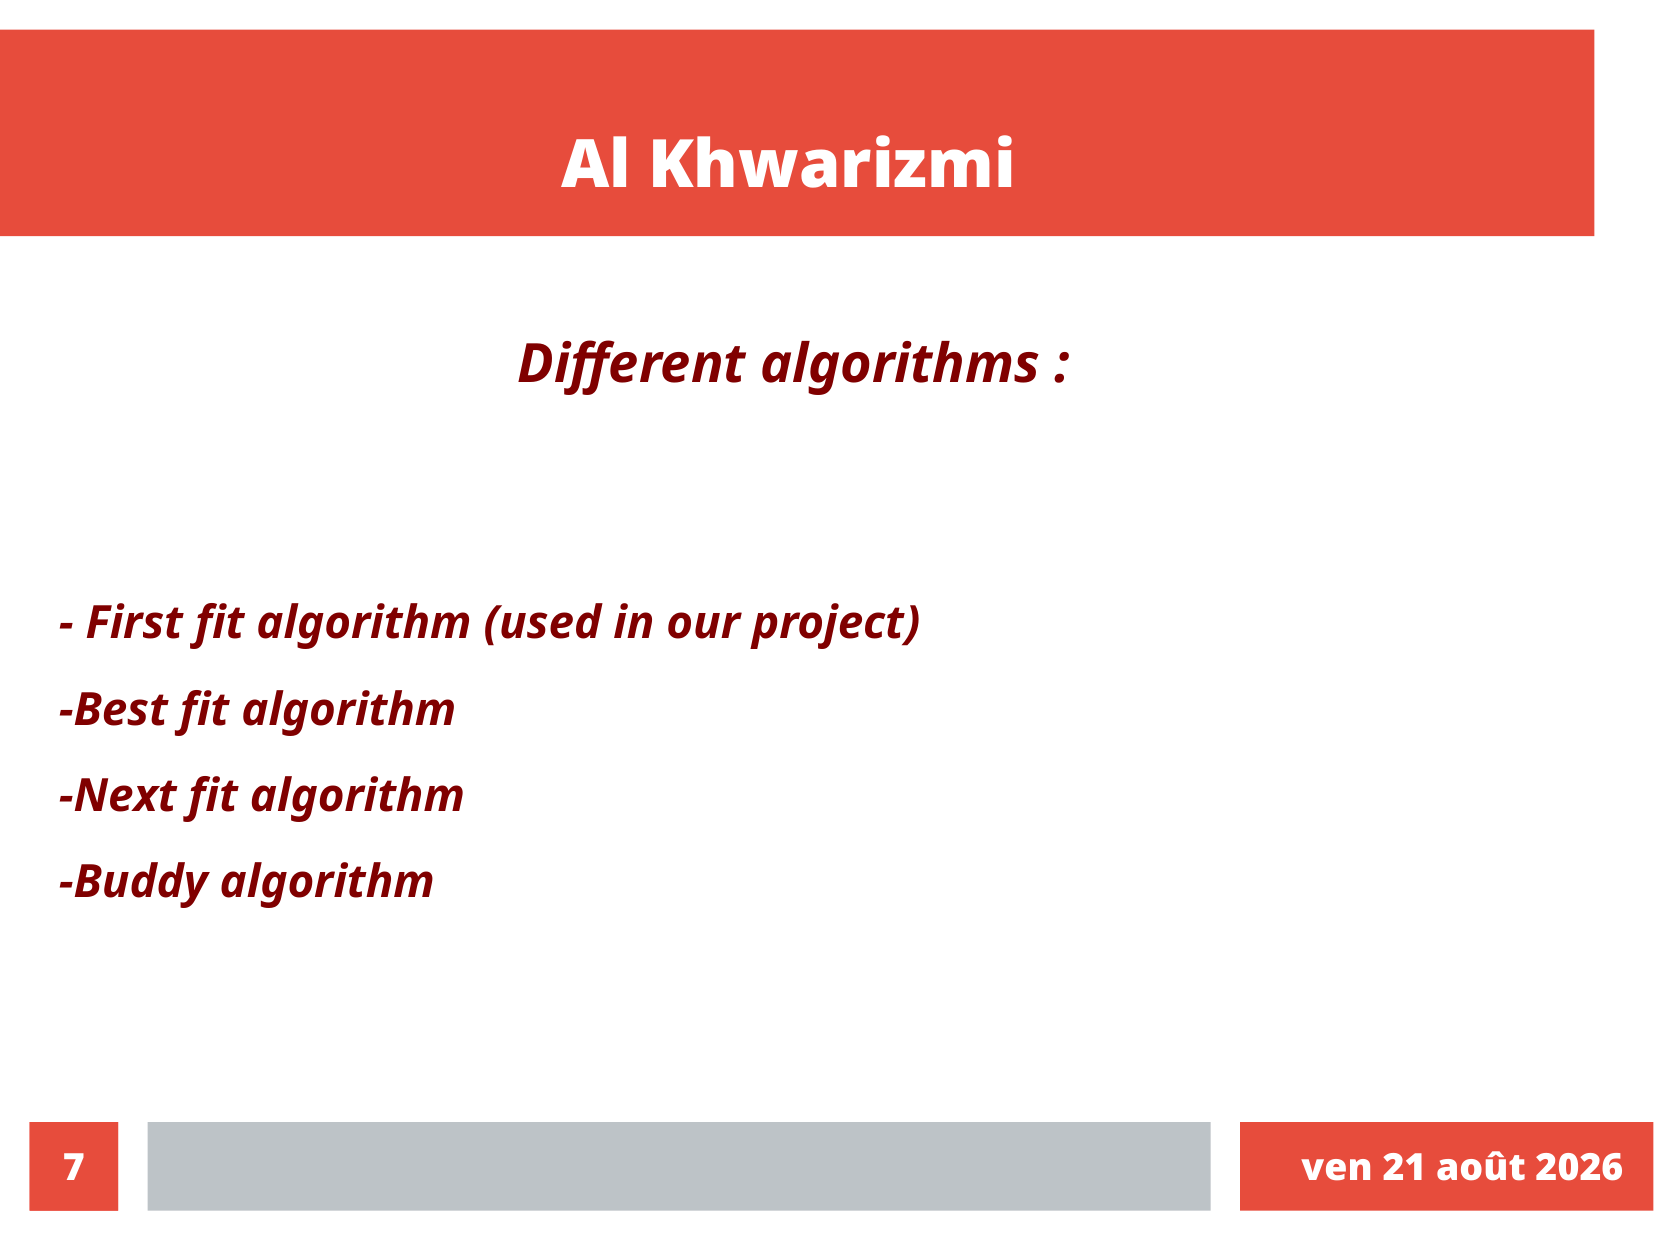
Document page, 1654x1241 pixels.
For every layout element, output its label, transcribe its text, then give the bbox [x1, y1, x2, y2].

title Al Khwarizmi [59, 59, 1595, 207]
list Different algorithms : - First fit algorithm (used in our project) -Best fit algorithm -Next fit algorithm -Buddy algorithm [59, 324, 1529, 1093]
